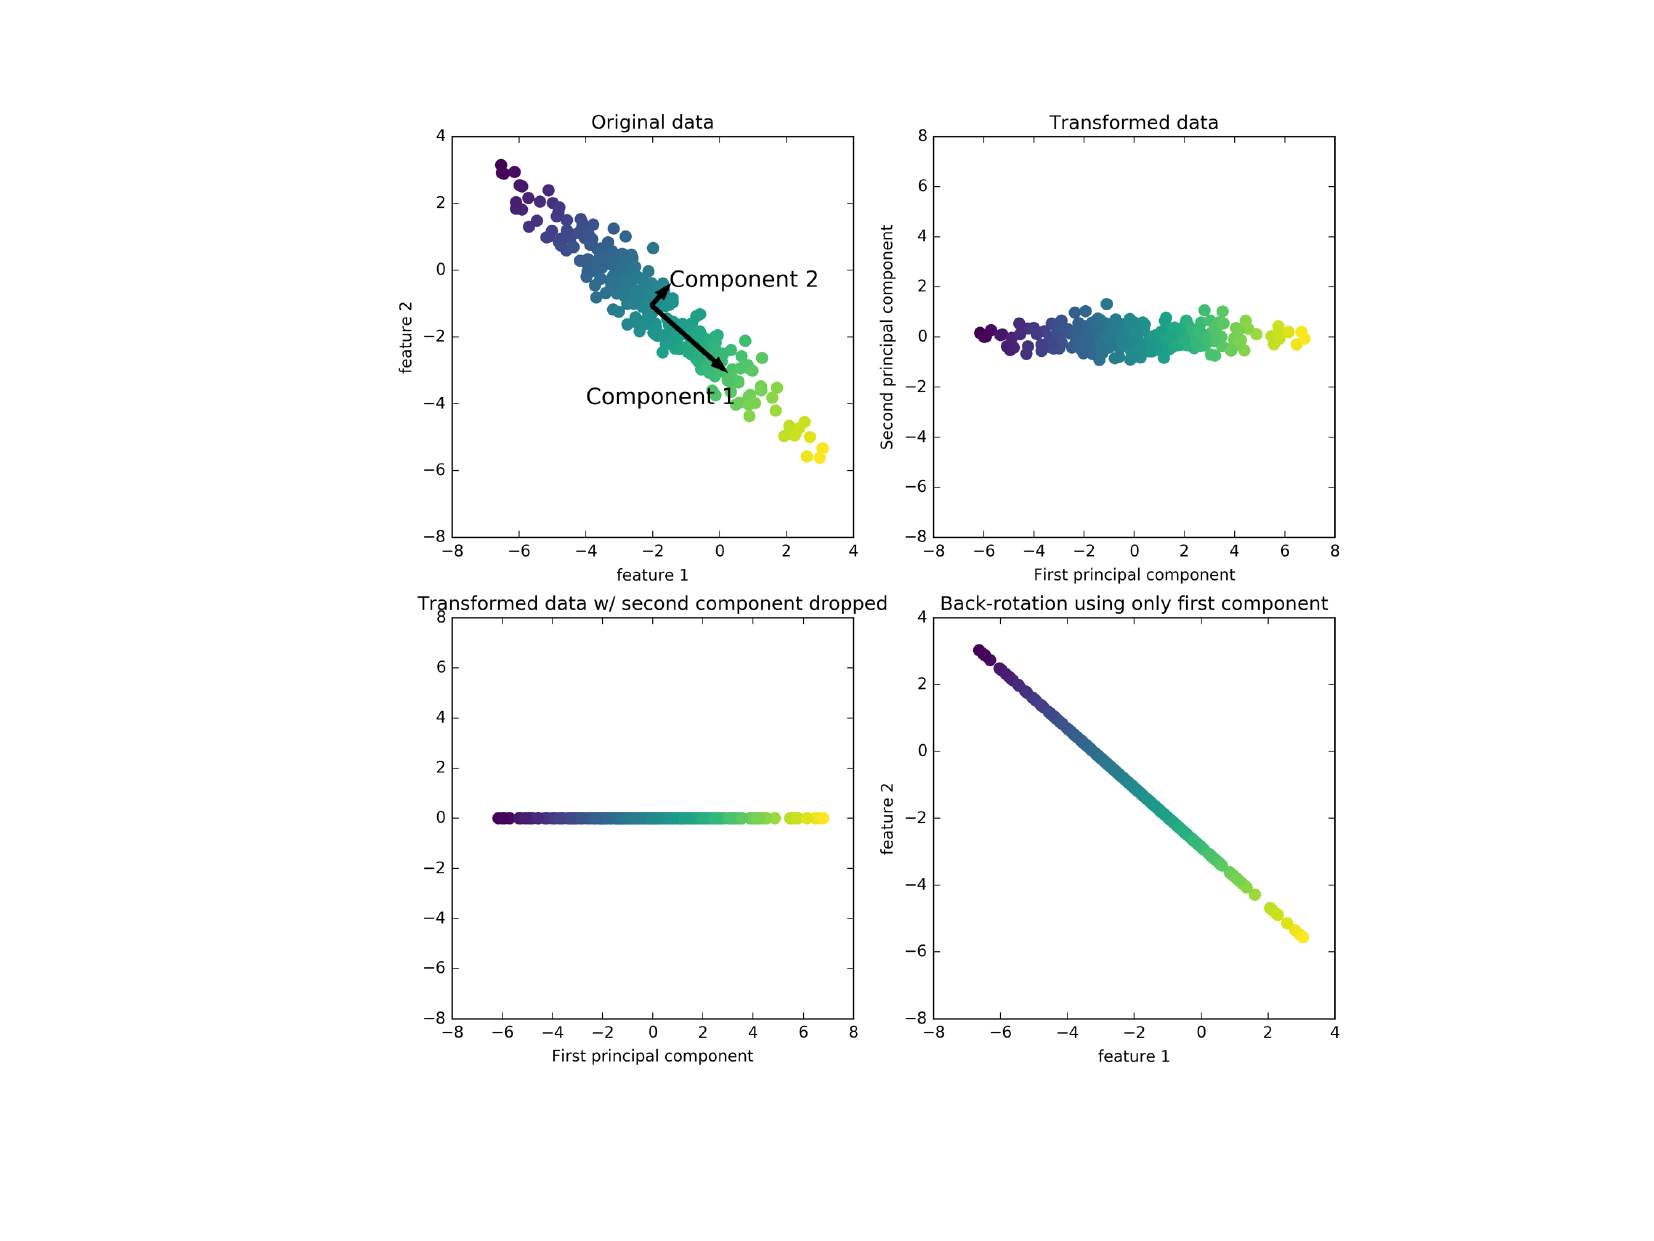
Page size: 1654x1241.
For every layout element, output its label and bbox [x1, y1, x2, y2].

picture [387, 104, 1351, 1076]
